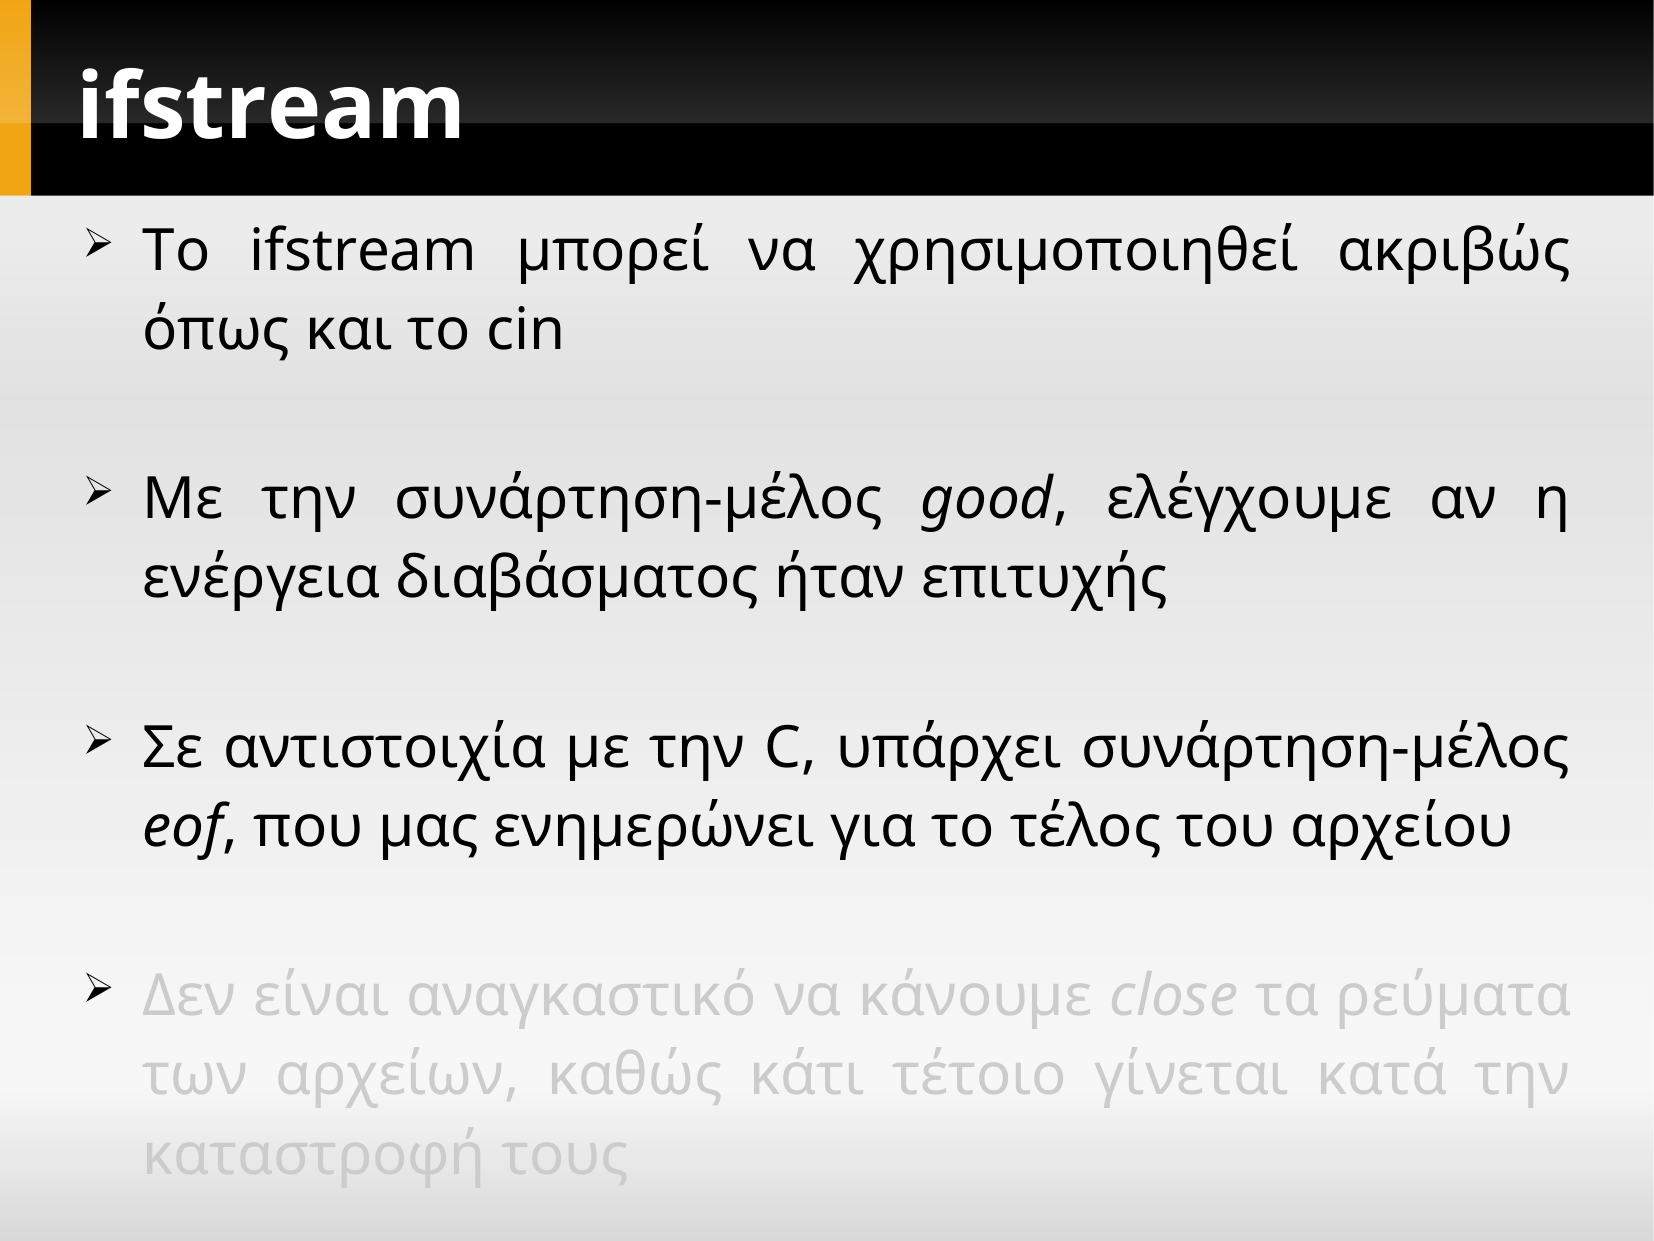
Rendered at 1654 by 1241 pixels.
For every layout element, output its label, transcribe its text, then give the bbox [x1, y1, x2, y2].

picture [0, 0, 1654, 1241]
title ifstream [76, 0, 1565, 208]
subtitle Το ifstream μπορεί να χρησιμοποιηθεί ακριβώς όπως και το cin Με την συνάρτηση-μέλος good, ελέγχουμε αν η ενέργεια διαβάσματος ήταν επιτυχής Σε αντιστοιχία με την C, υπάρχει συνάρτηση-μέλος eof, που μας ενημερώνει για το τέλος του αρχείου Δεν είναι αναγκαστικό να κάνουμε close τα ρεύματα των αρχείων, καθώς κάτι τέτοιο γίνεται κατά την καταστροφή τους [82, 268, 1571, 1131]
